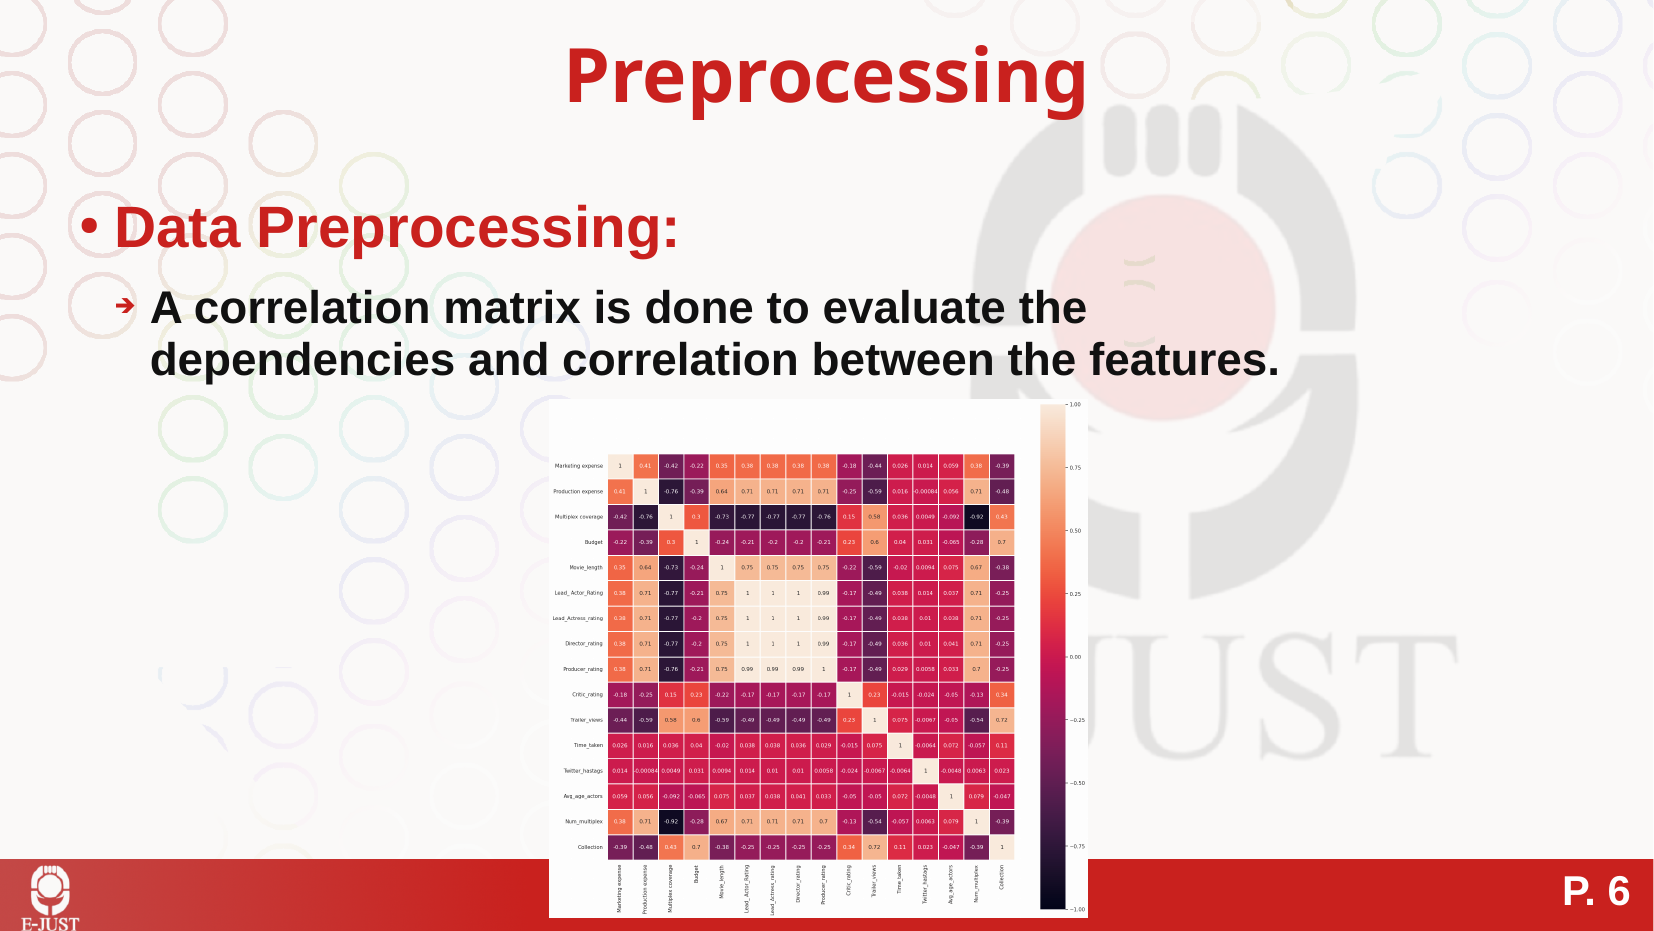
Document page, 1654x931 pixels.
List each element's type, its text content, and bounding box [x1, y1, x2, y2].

picture [0, 0, 1654, 931]
text_box Preprocessing [32, 14, 1622, 139]
text_box P. <number> [1368, 860, 1646, 922]
text_box Data Preprocessing: A correlation matrix is done to evaluate the dependencies and correlation between the features. [64, 187, 1388, 393]
